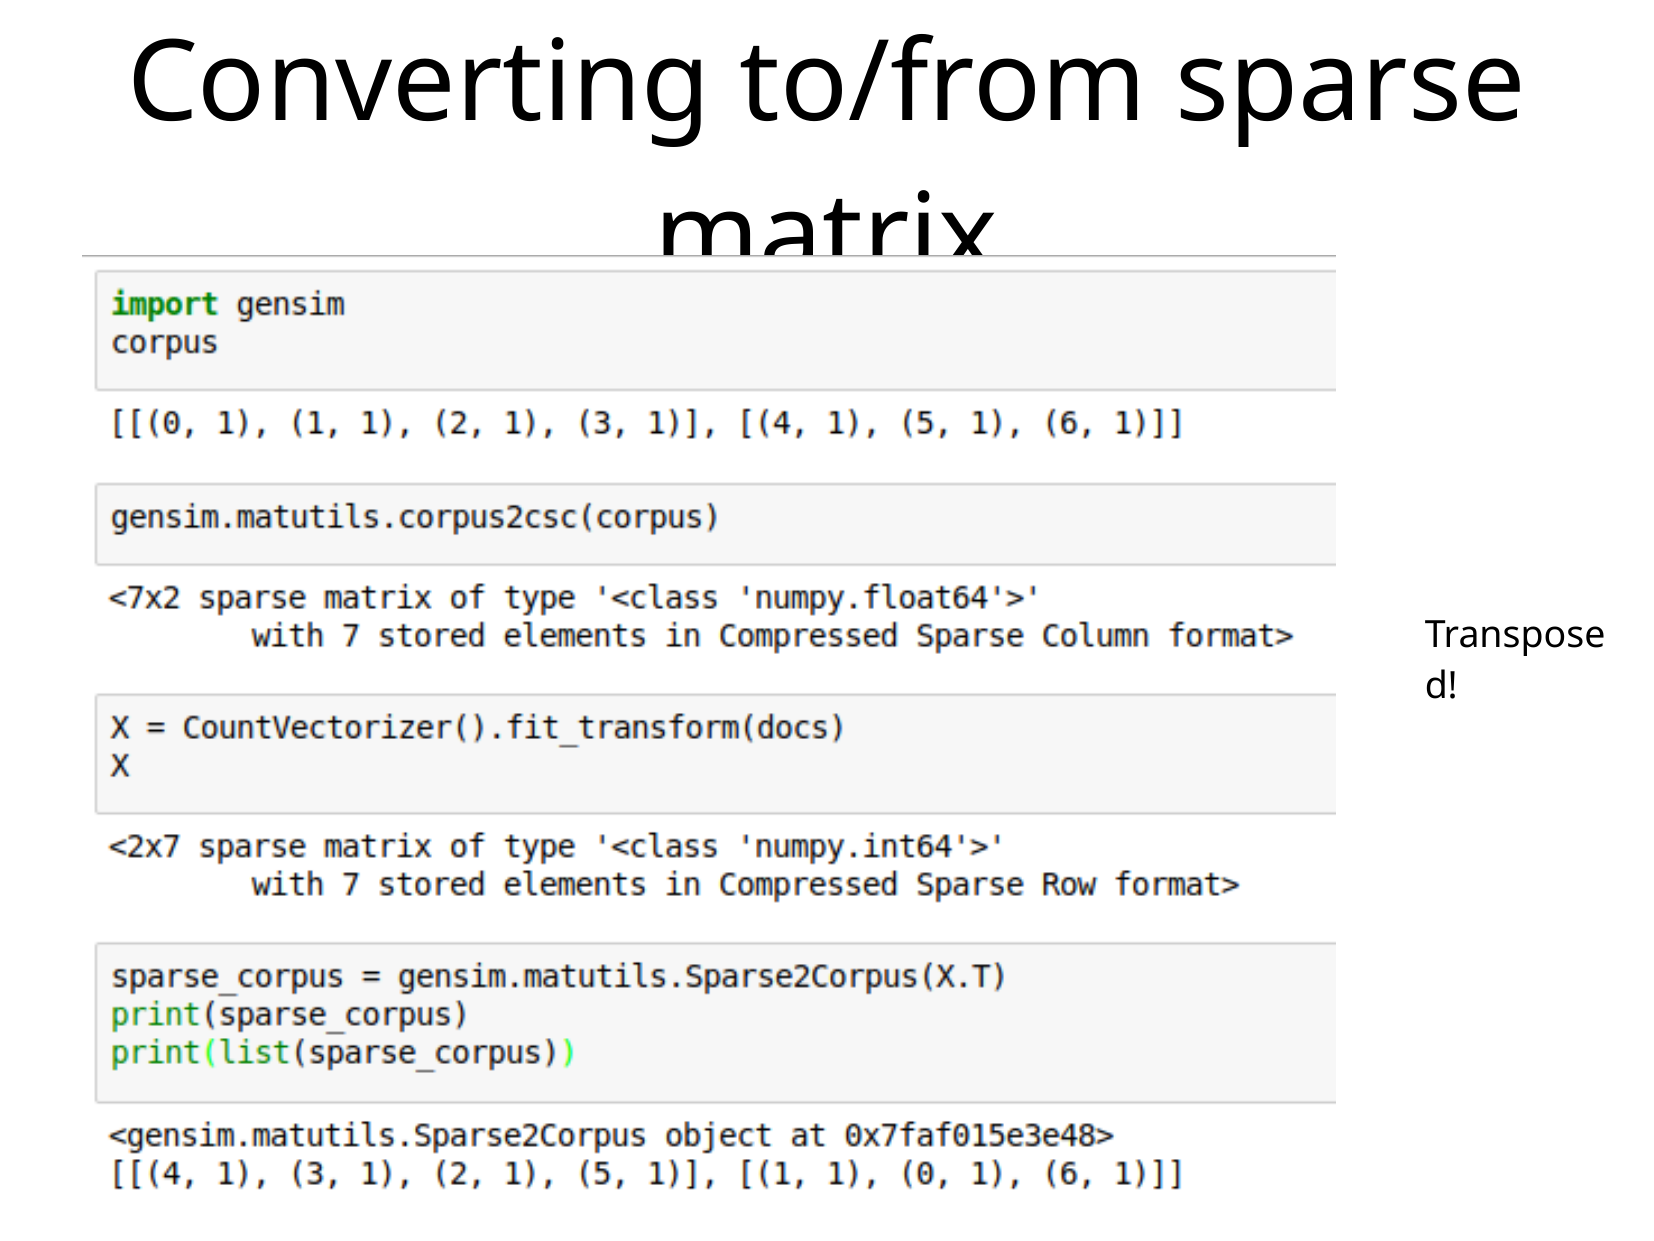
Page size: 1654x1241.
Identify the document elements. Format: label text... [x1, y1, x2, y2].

title Converting to/from sparse matrix [82, 49, 1571, 257]
picture [82, 255, 1336, 1223]
text_box Transposed! [1410, 600, 1636, 653]
